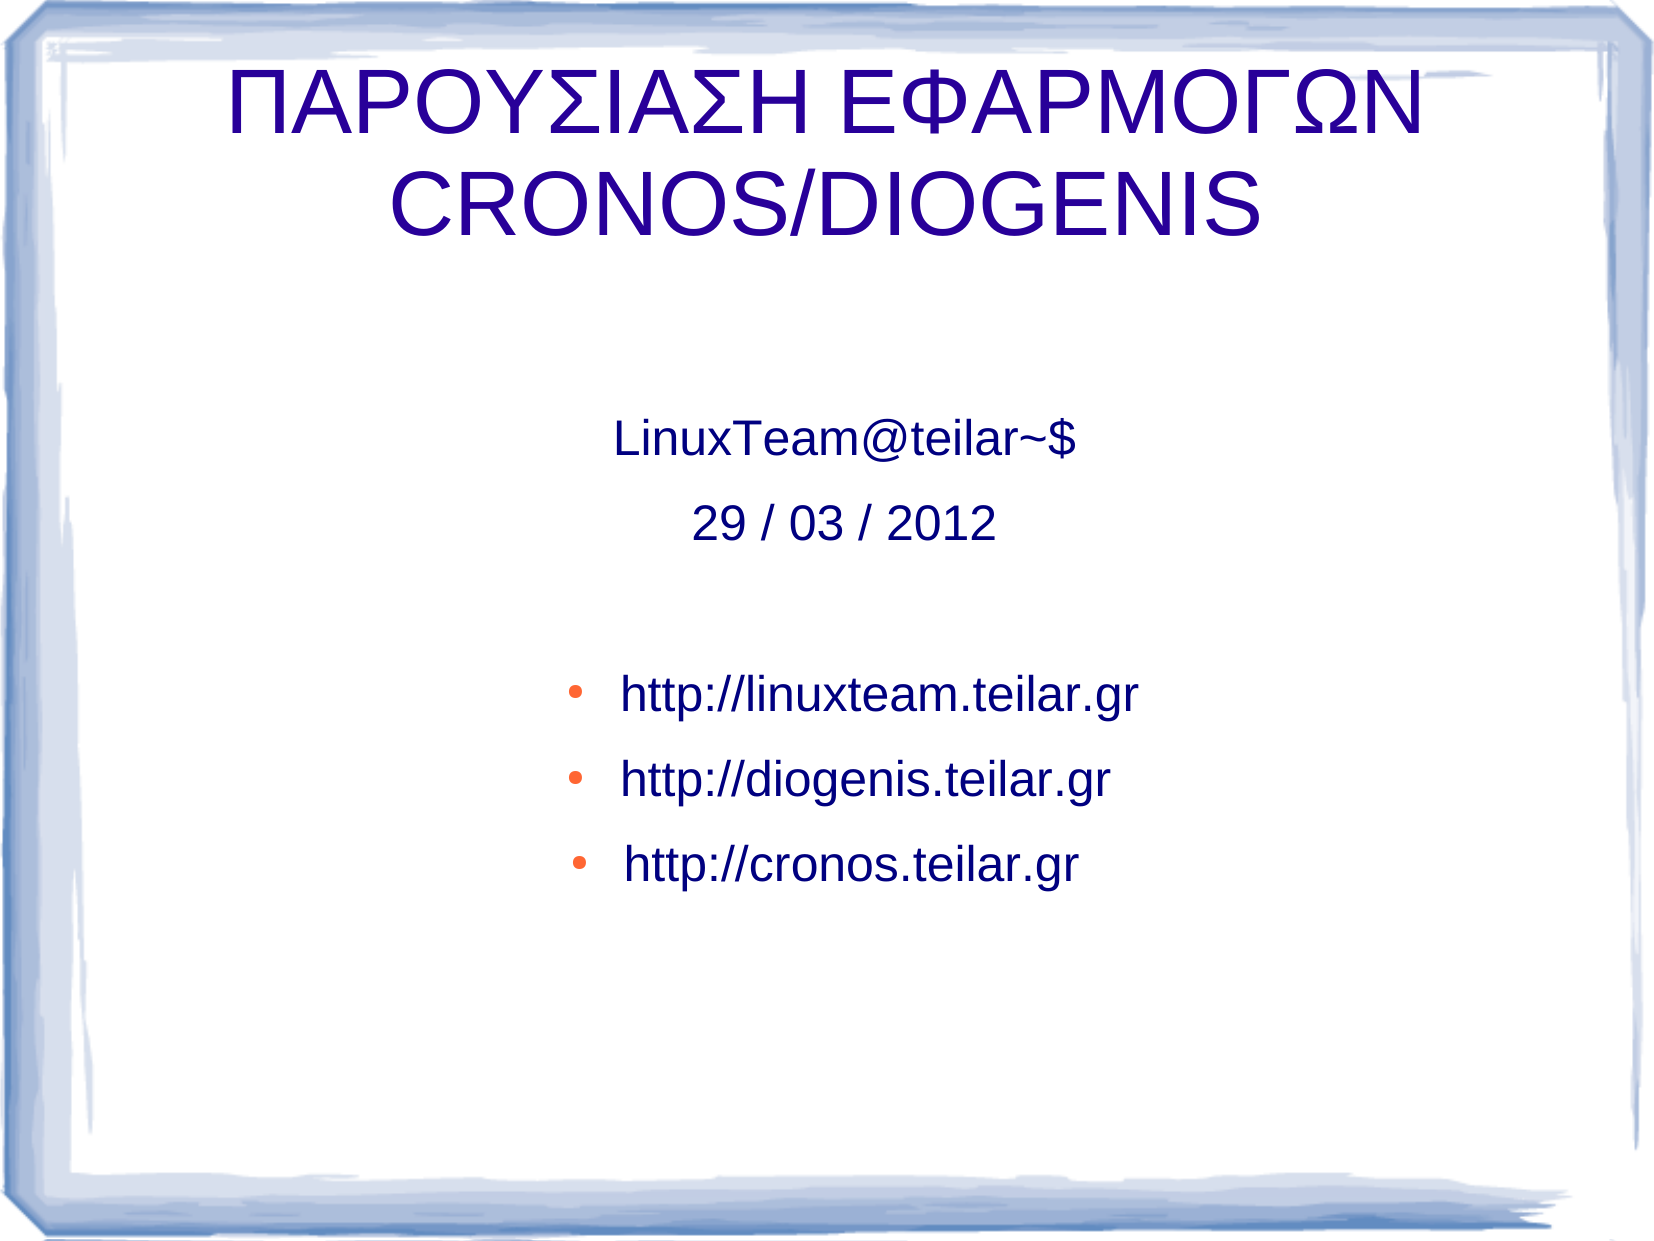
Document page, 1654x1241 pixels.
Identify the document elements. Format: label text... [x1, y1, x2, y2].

picture [0, 0, 1654, 1241]
list LinuxTeam@teilar~$ 29 / 03 / 2012 http://linuxteam.teilar.gr http://diogenis.teilar.gr http://cronos.teilar.gr [118, 324, 1571, 1030]
title ΠΑΡΟΥΣΙΑΣΗ ΕΦΑΡΜΟΓΩΝ CRONOS/DIOGENIS [82, 49, 1571, 257]
